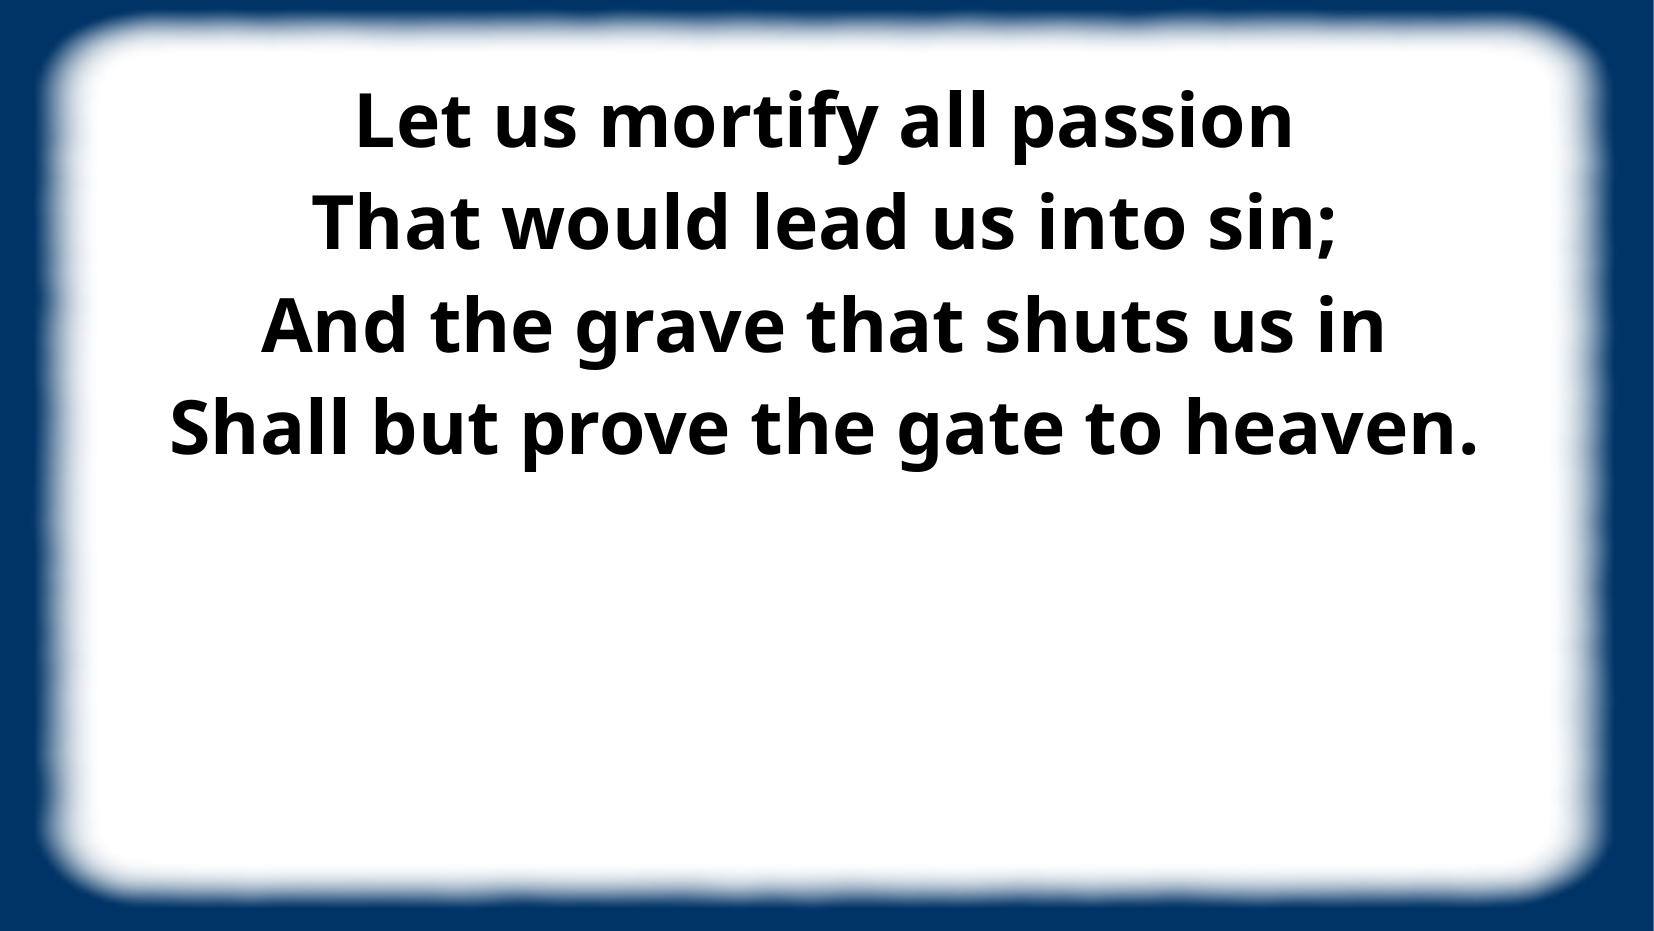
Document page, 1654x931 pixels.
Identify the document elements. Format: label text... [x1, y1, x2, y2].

text_box Let us mortify all passion That would lead us into sin; And the grave that shuts us in Shall but prove the gate to heaven. [90, 60, 1561, 496]
picture [0, 0, 1654, 931]
